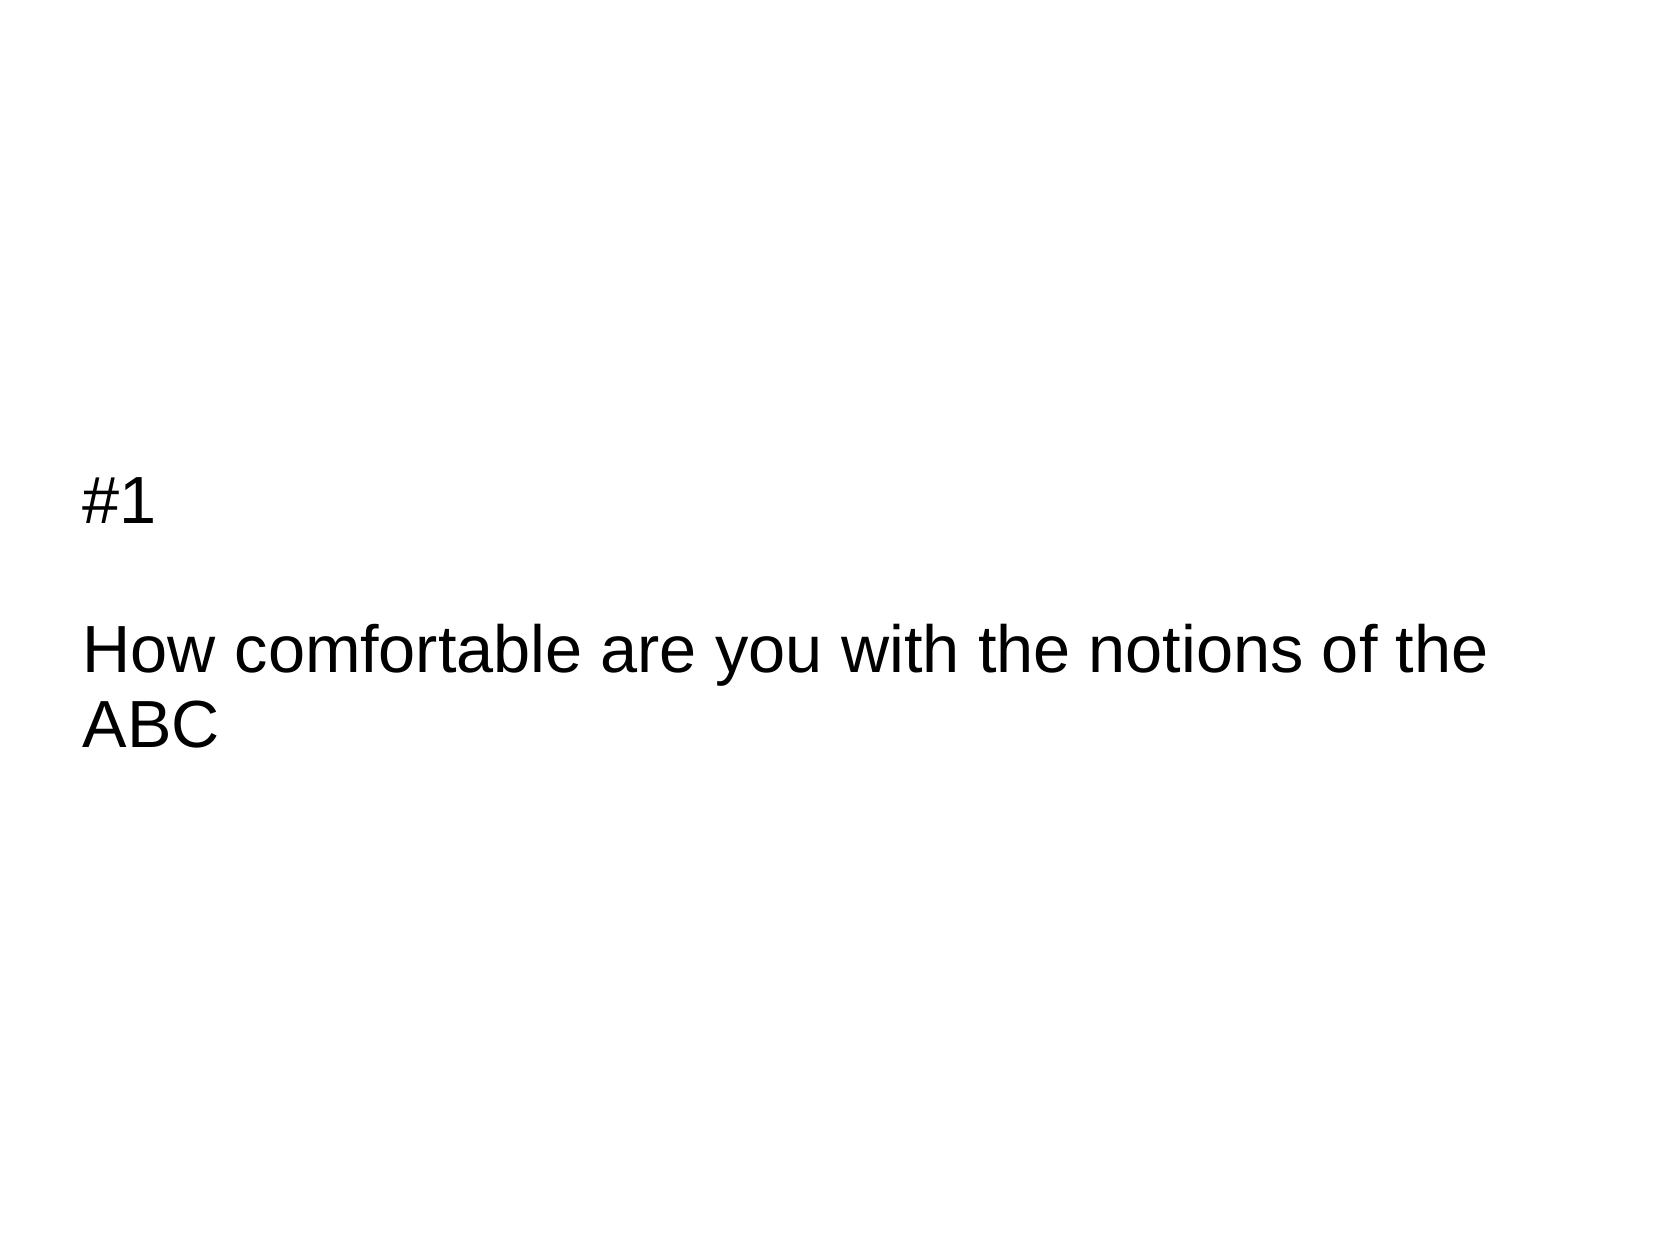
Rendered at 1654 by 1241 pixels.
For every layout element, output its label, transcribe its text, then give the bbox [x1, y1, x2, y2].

subtitle #1 How comfortable are you with the notions of the ABC [82, 238, 1571, 1062]
